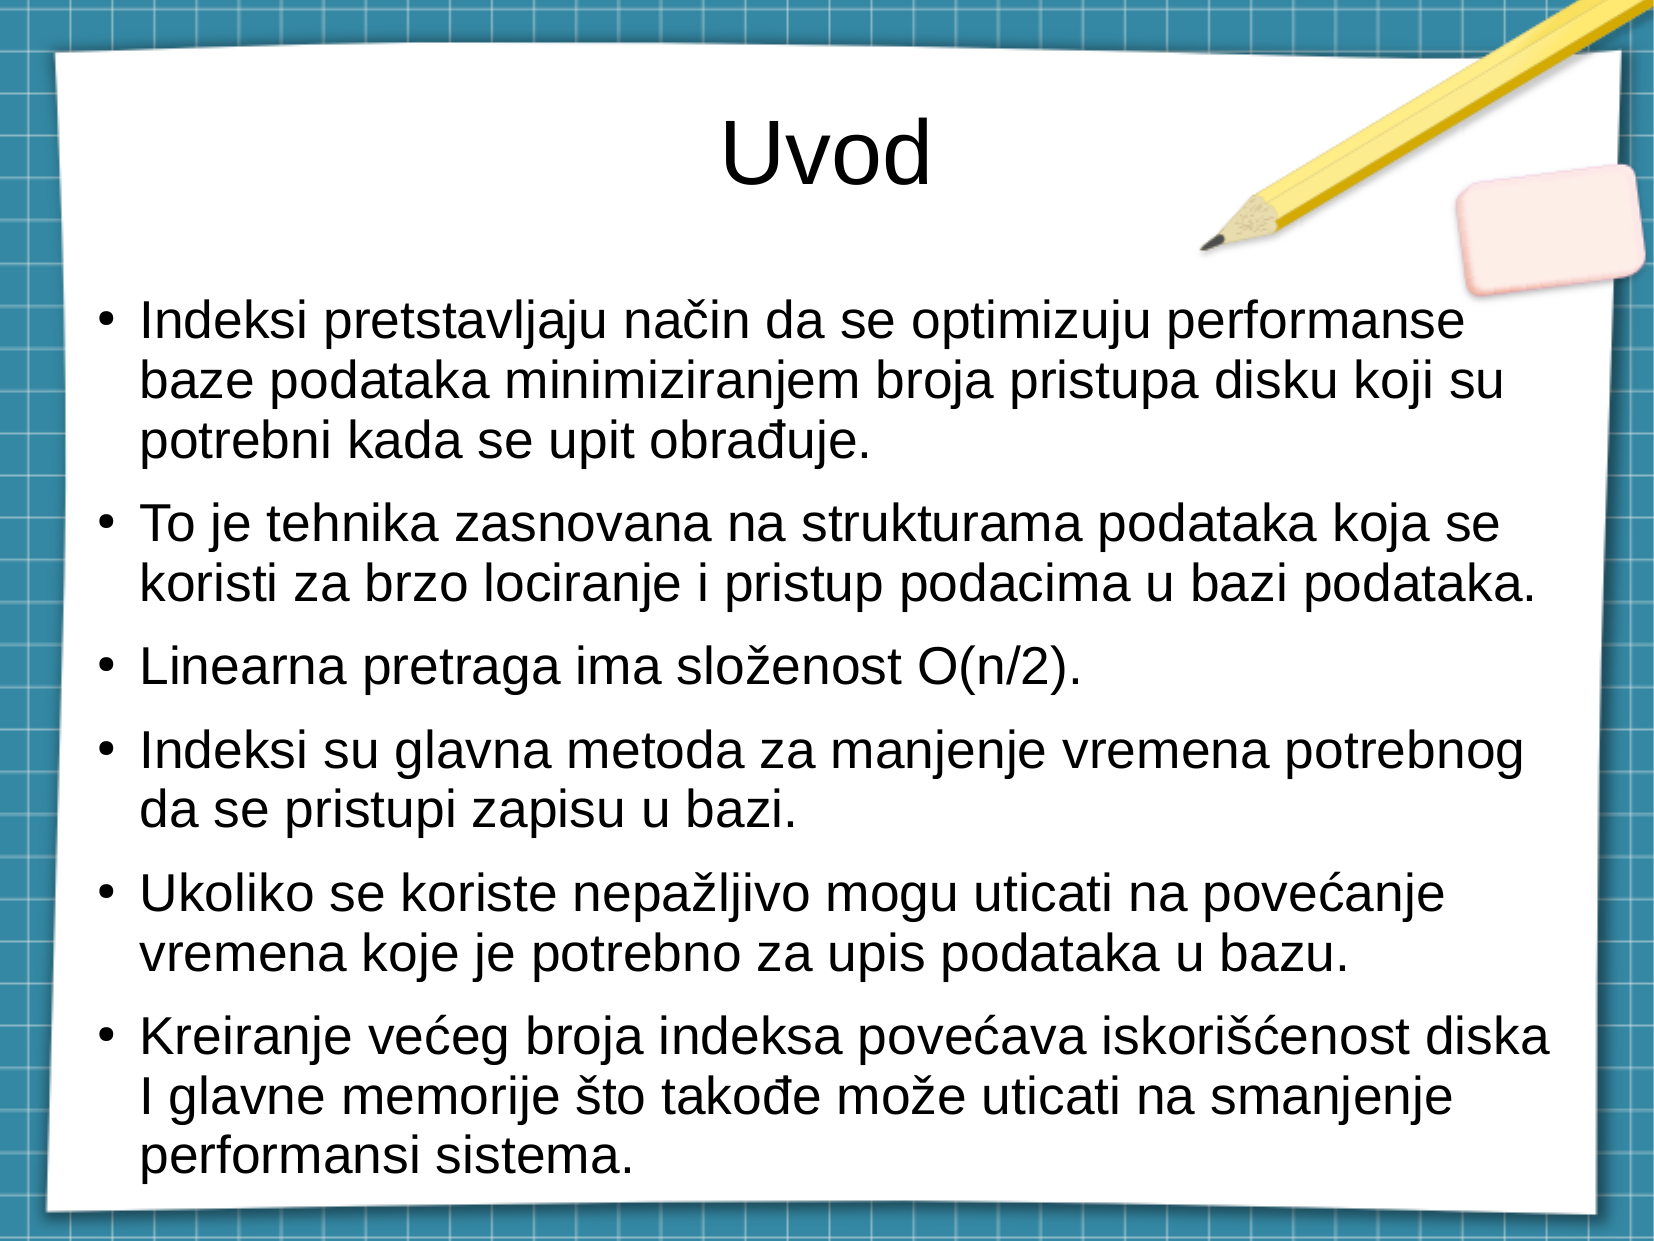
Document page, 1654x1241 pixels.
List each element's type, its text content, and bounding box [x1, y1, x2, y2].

list Indeksi pretstavljaju način da se optimizuju performanse baze podataka minimiziranjem broja pristupa disku koji su potrebni kada se upit obrađuje. To je tehnika zasnovana na strukturama podataka koja se koristi za brzo lociranje i pristup podacima u bazi podataka. Linearna pretraga ima složenost O(n/2). Indeksi su glavna metoda za manjenje vremena potrebnog da se pristupi zapisu u bazi. Ukoliko se koriste nepažljivo mogu uticati na povećanje vremena koje je potrebno za upis podataka u bazu. Kreiranje većeg broja indeksa povećava iskorišćenost diska I glavne memorije što takođe može uticati na smanjenje performansi sistema. [82, 290, 1571, 1201]
picture [0, 0, 1654, 1241]
title Uvod [82, 49, 1571, 257]
